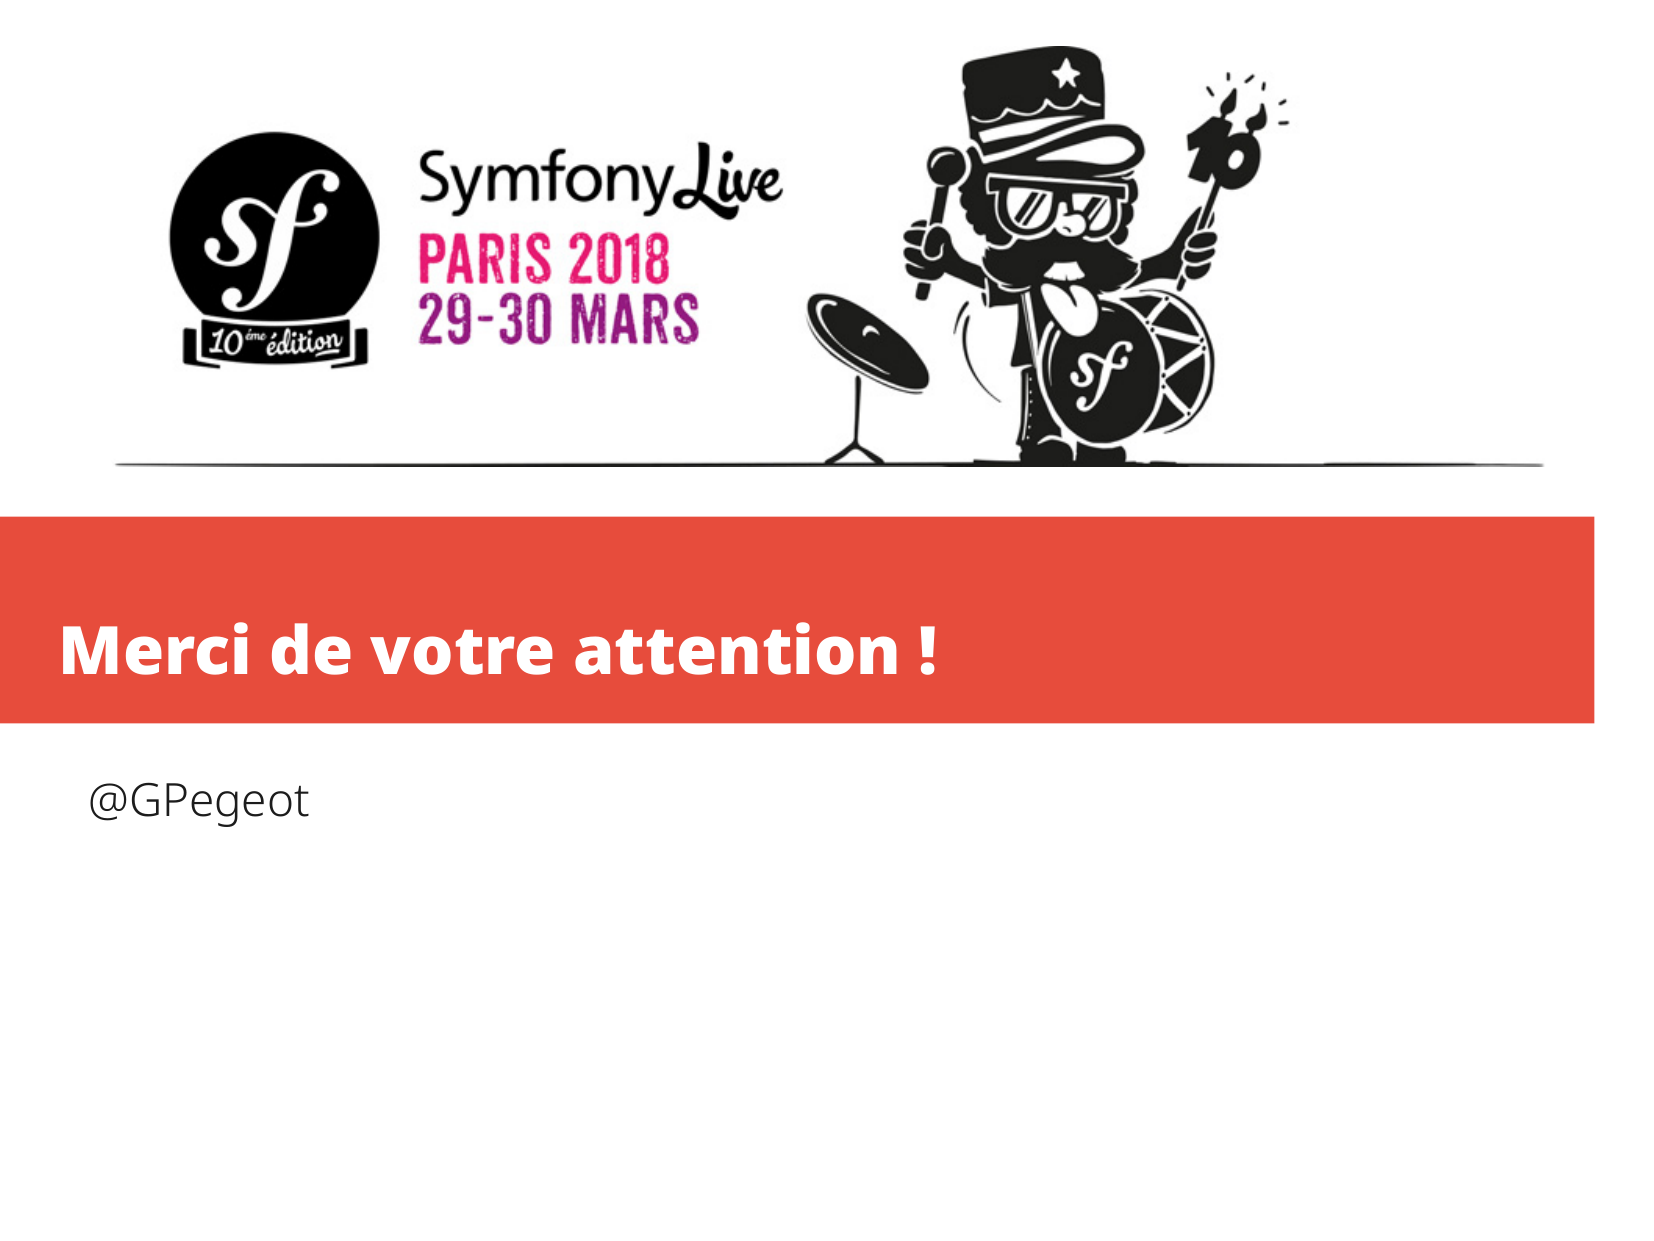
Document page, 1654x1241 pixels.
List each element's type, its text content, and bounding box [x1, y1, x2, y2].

title Merci de votre attention ! [59, 546, 1595, 694]
subtitle @GPegeot [88, 767, 1595, 1182]
picture [111, 46, 1546, 467]
